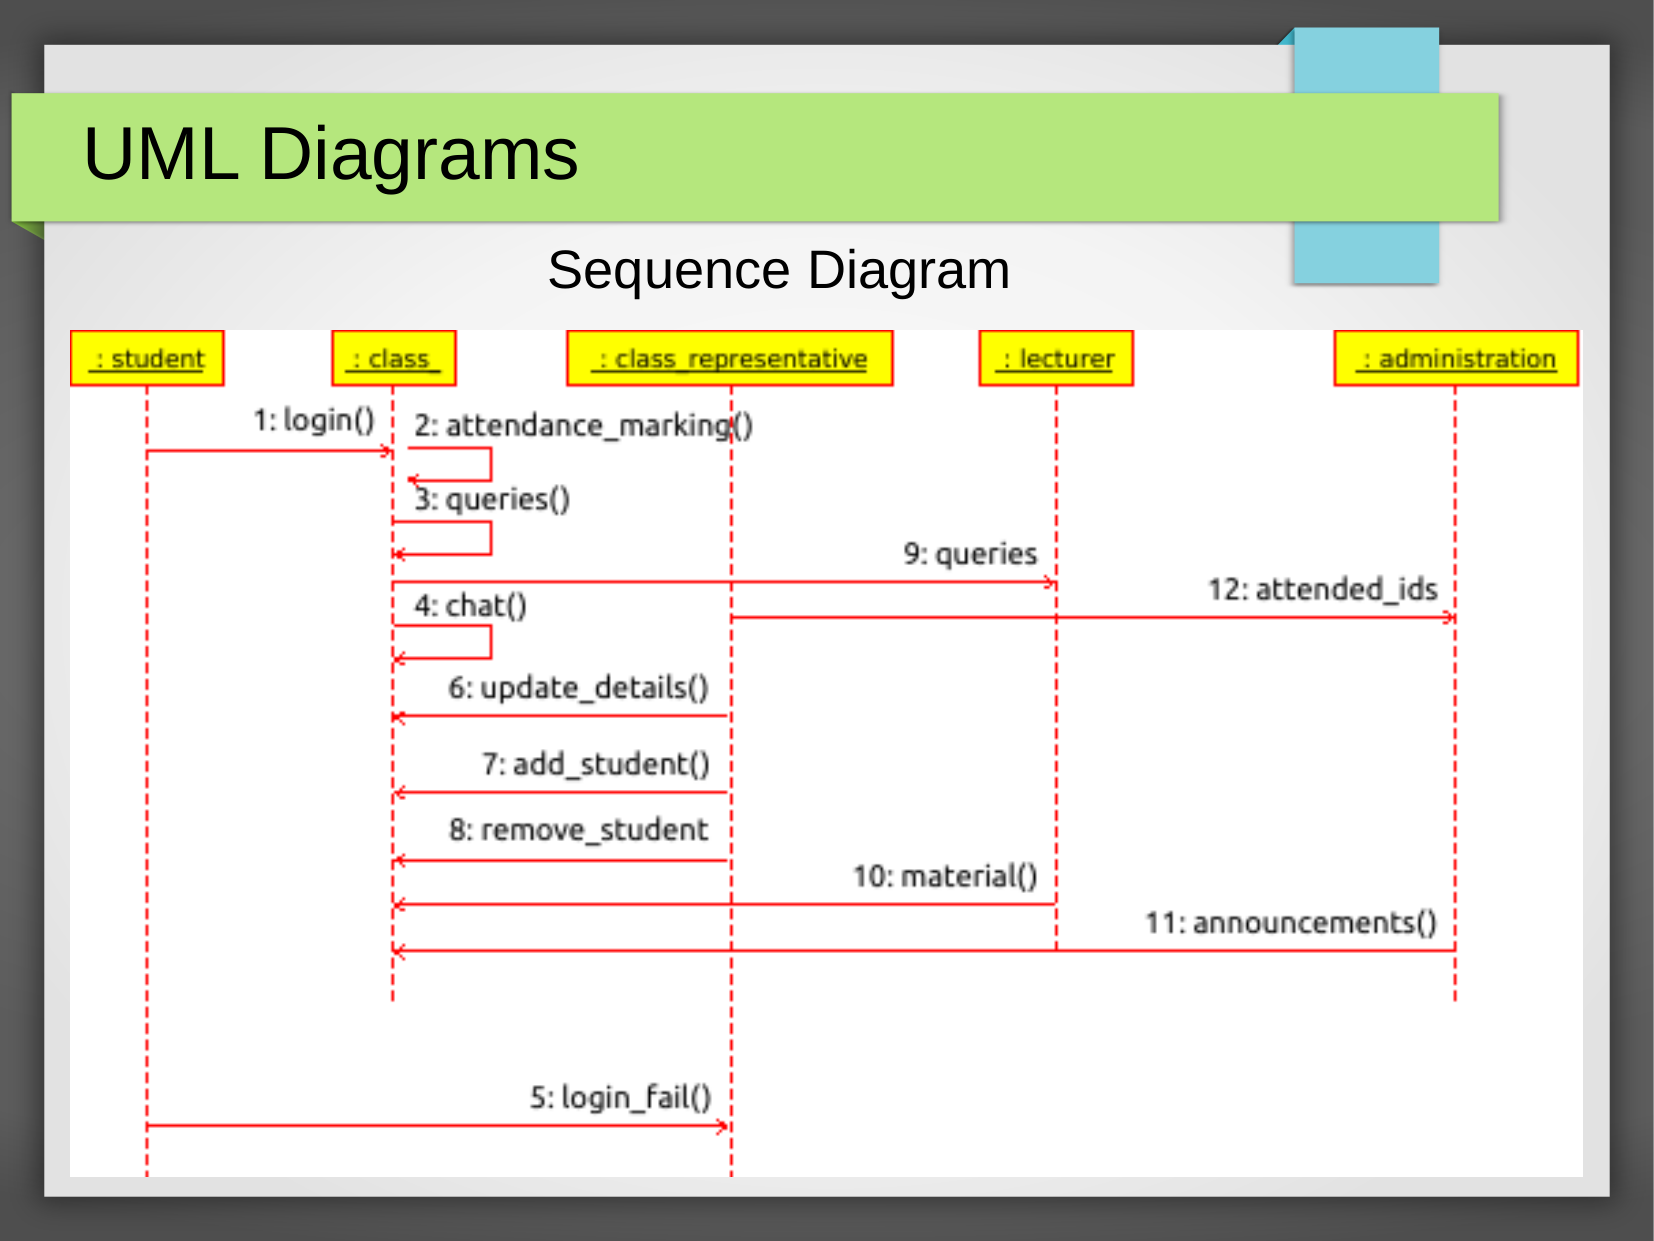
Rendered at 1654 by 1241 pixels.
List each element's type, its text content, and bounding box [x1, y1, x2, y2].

title UML Diagrams [82, 94, 1264, 213]
picture [0, 0, 1654, 1241]
text_box Sequence Diagram [532, 231, 1028, 308]
